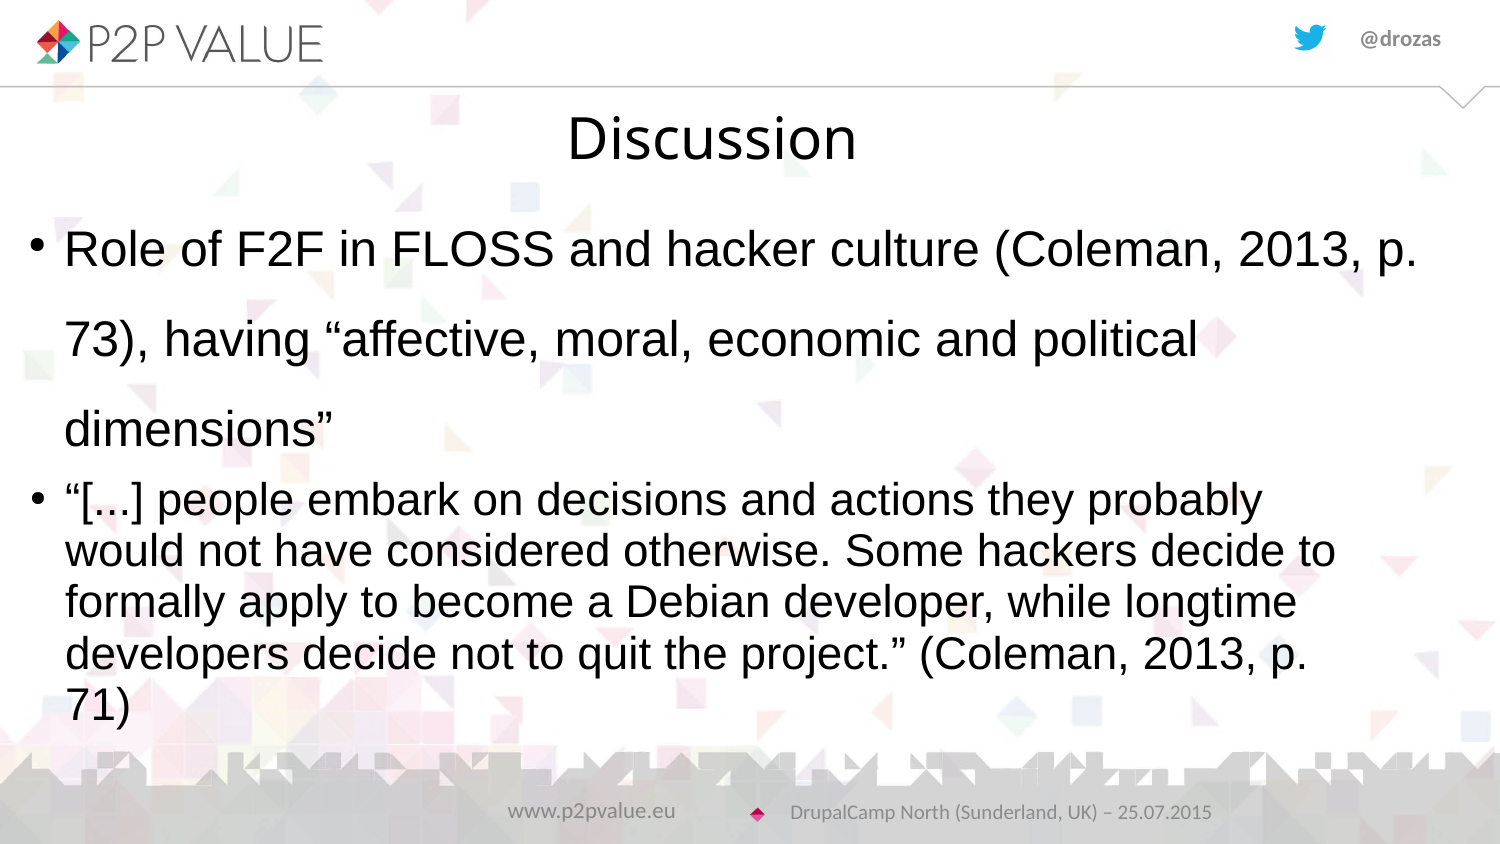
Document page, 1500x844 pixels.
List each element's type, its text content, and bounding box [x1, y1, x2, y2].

picture [0, 0, 1500, 844]
text_box @drozas [1333, 15, 1455, 60]
text_box DrupalCamp North (Sunderland, UK) – 25.07.2015 [777, 788, 1470, 834]
title Discussion [60, 92, 1366, 180]
text_box “[...] people embark on decisions and actions they probably would not have considered otherwise. Some hackers decide to formally apply to become a Debian developer, while longtime developers decide not to quit the project.” (Coleman, 2013, p. 71) [15, 466, 1396, 791]
text_box www.p2pvalue.eu [501, 791, 720, 829]
subtitle Role of F2F in FLOSS and hacker culture (Coleman, 2013, p. 73), having “affective, moral, economic and political dimensions” [15, 180, 1496, 511]
